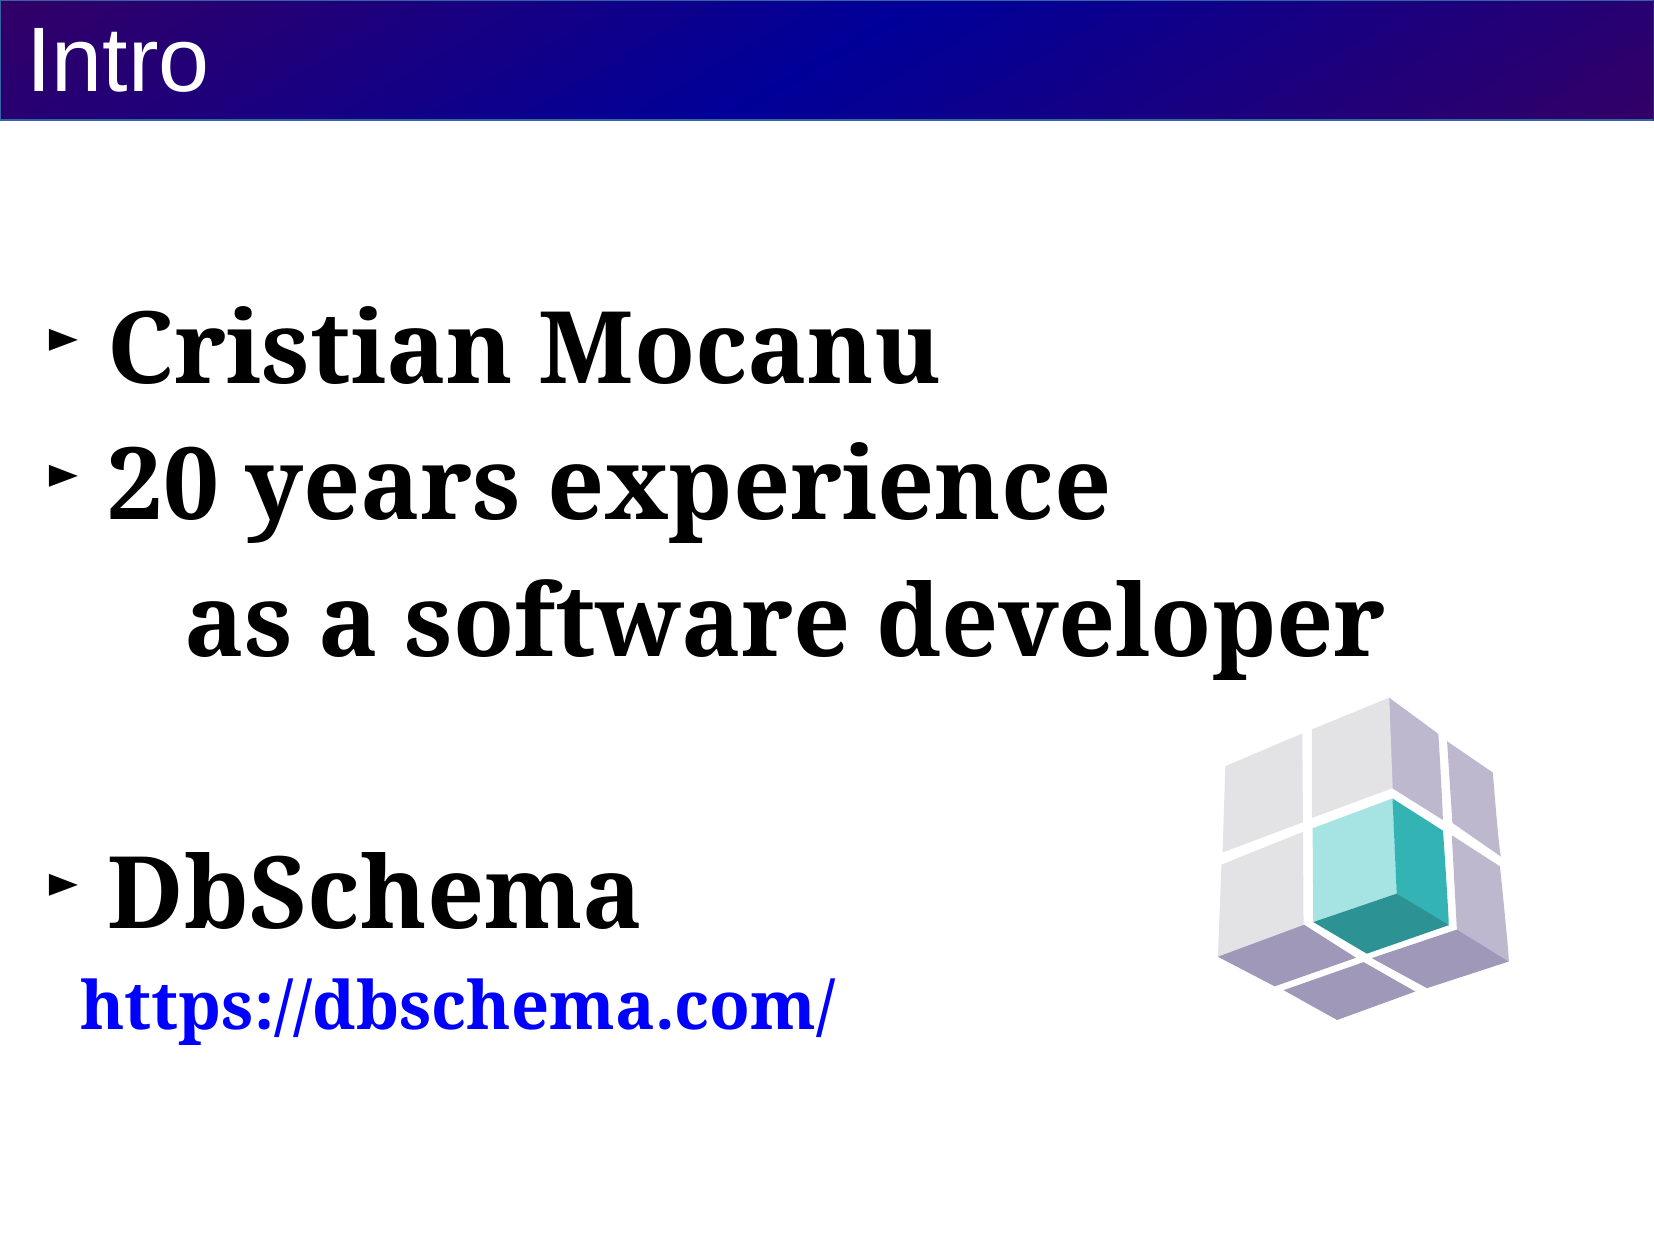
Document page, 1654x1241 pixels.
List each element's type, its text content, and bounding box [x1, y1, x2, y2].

picture [1211, 691, 1516, 1021]
text_box Cristian Mocanu 20 years experience as a software developer DbSchema https://dbschema.com/ [45, 276, 1591, 1036]
title Intro [0, 0, 1654, 121]
